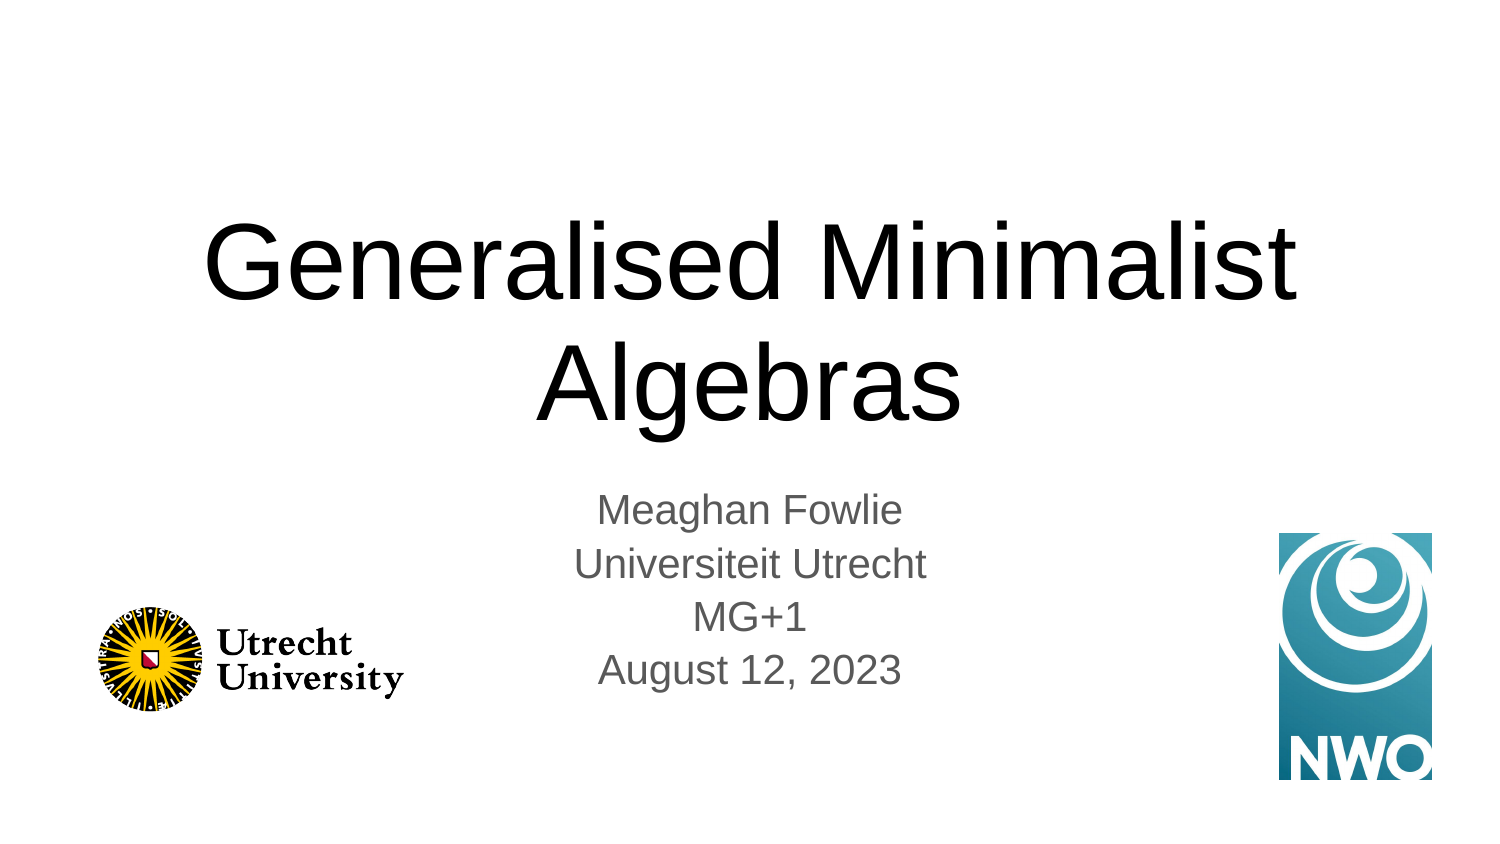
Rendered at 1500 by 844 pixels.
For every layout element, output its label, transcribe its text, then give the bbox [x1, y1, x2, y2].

picture [12, 533, 635, 780]
title Generalised Minimalist Algebras [51, 122, 1449, 459]
subtitle Meaghan Fowlie Universiteit Utrecht MG+1 August 12, 2023 [51, 464, 1449, 711]
picture [1279, 533, 1432, 780]
